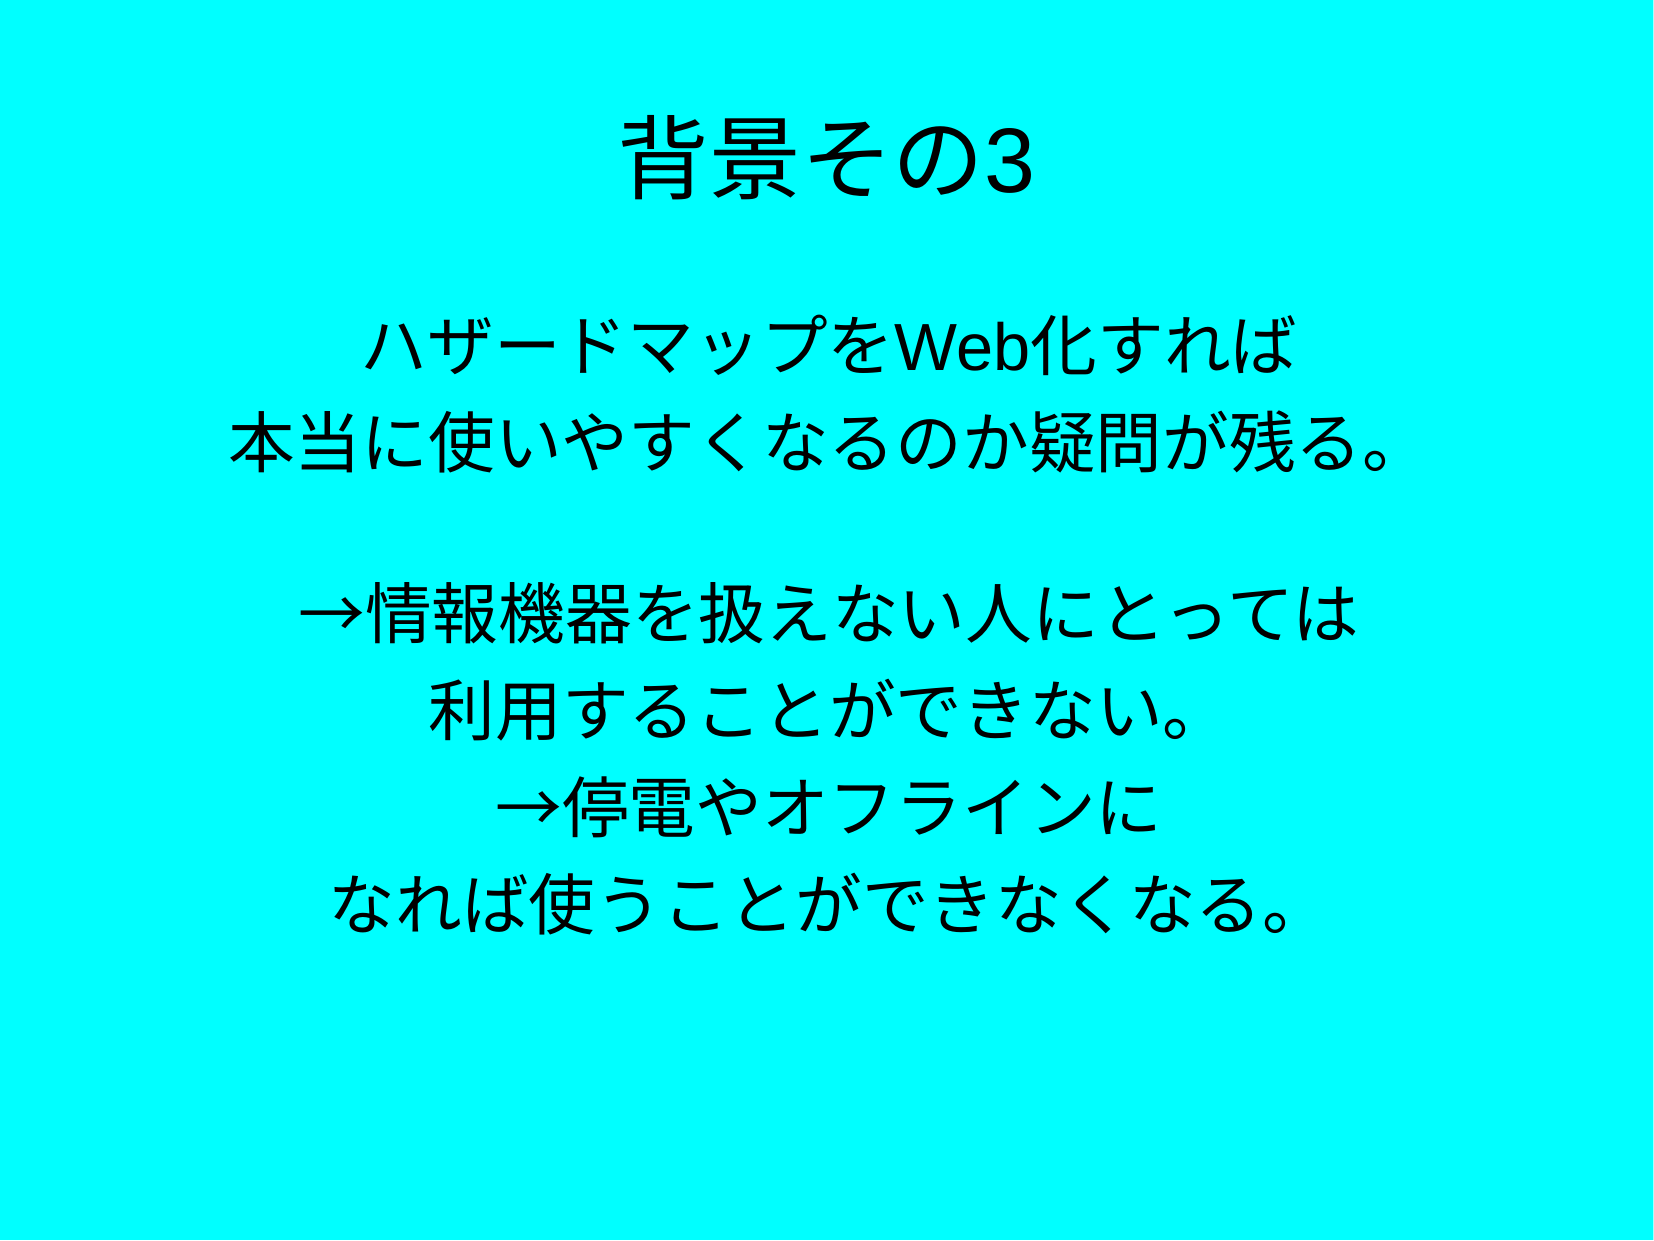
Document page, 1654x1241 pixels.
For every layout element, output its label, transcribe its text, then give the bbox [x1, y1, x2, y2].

title 背景その3 [82, 56, 1571, 250]
text_box ハザードマップをWeb化すれば 本当に使いやすくなるのか疑問が残る。 →情報機器を扱えない人にとっては 利用することができない。 →停電やオフラインに なれば使うことができなくなる。 [85, 218, 1574, 1023]
